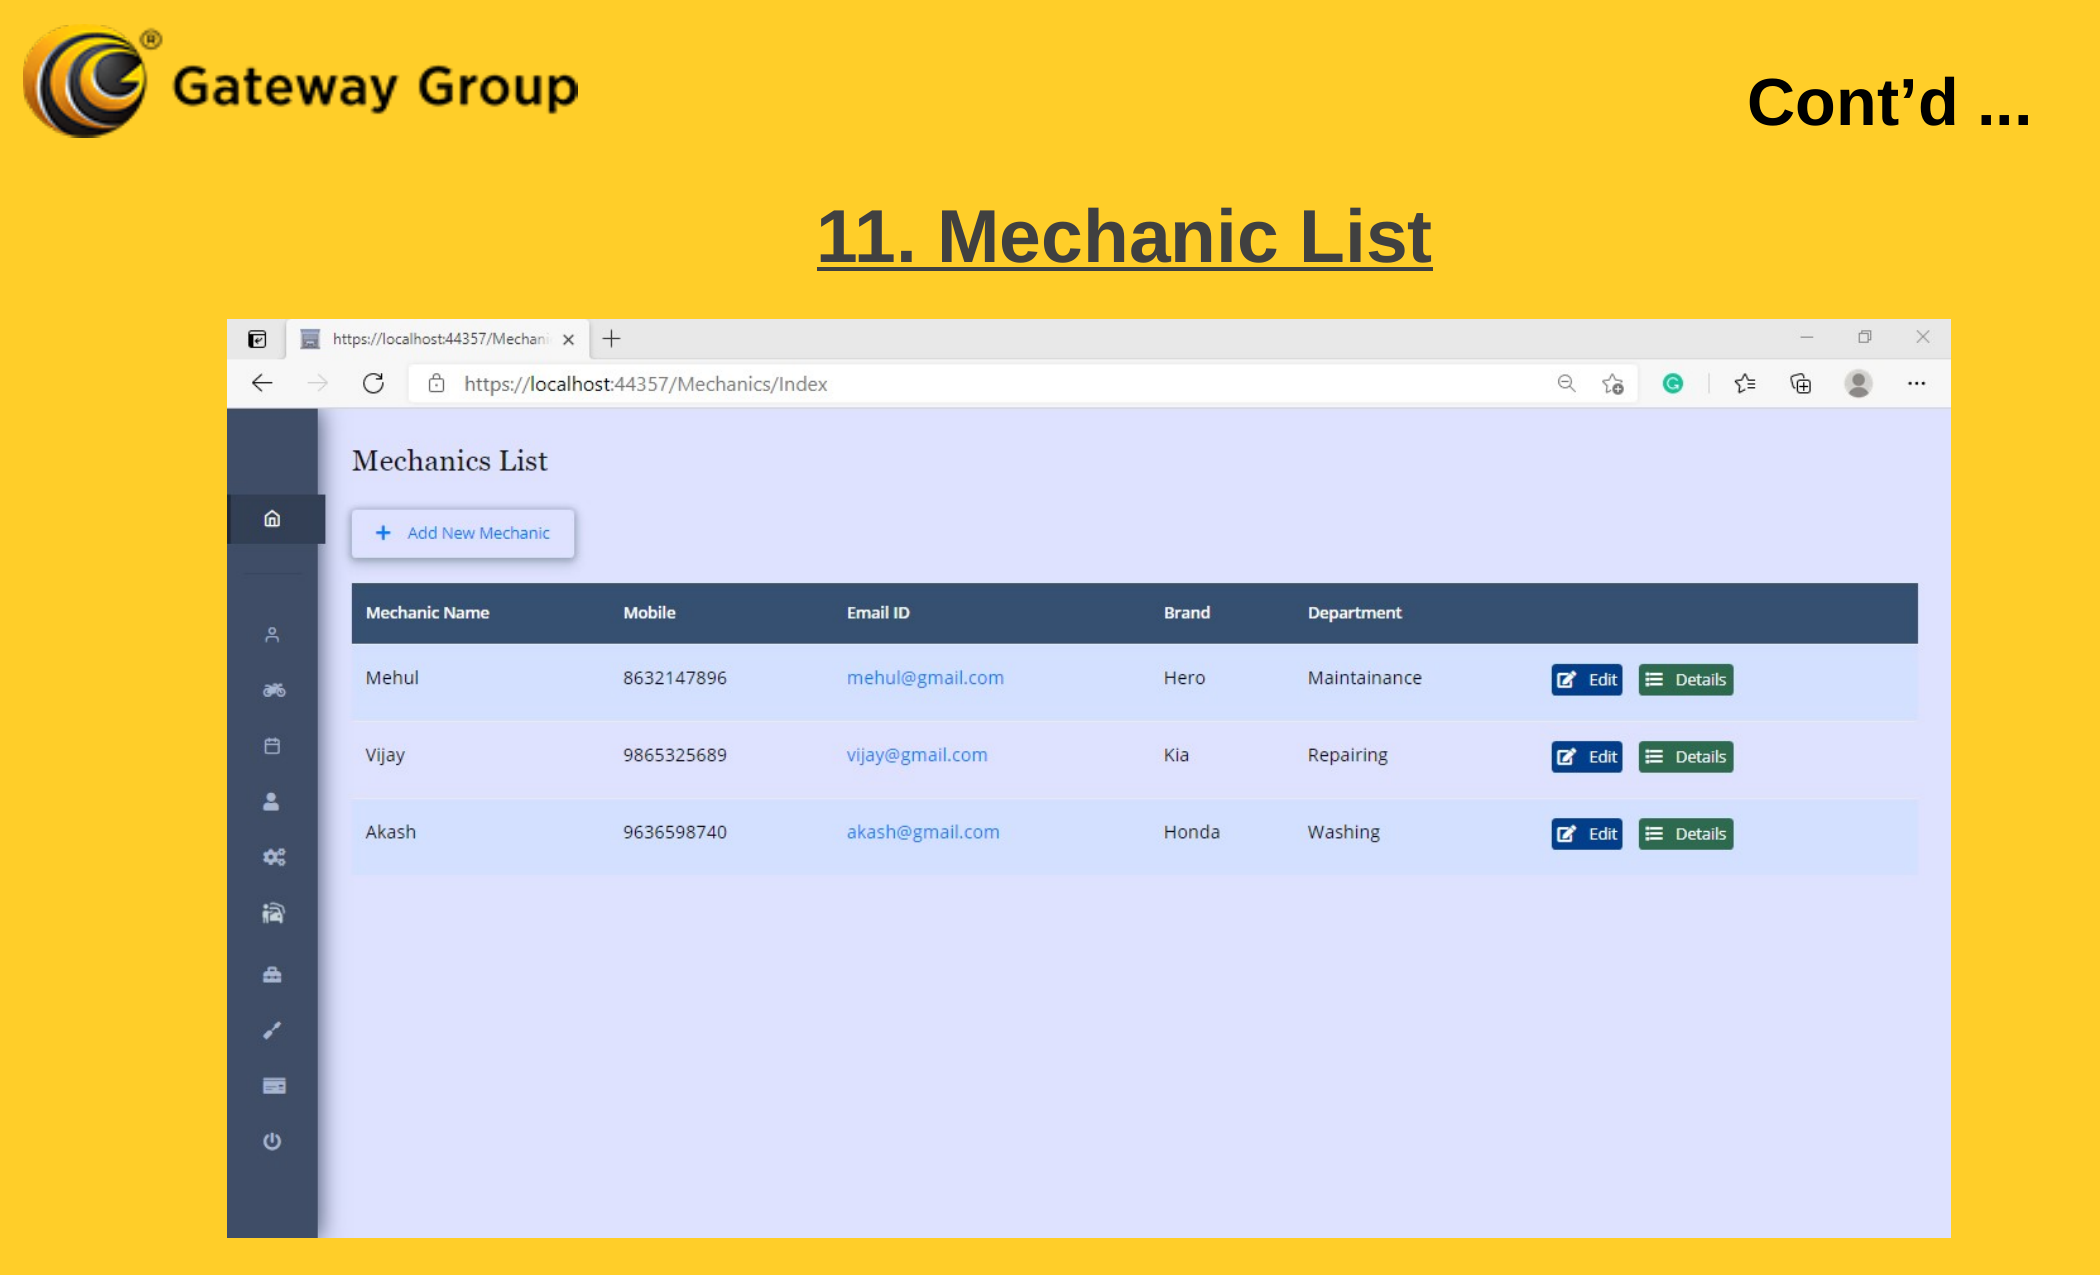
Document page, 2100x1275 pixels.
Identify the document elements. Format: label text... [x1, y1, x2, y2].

picture [23, 24, 578, 138]
picture [227, 319, 1951, 1238]
text_box Cont’d ... [1732, 57, 2063, 147]
text_box 11. Mechanic List [750, 187, 1501, 319]
